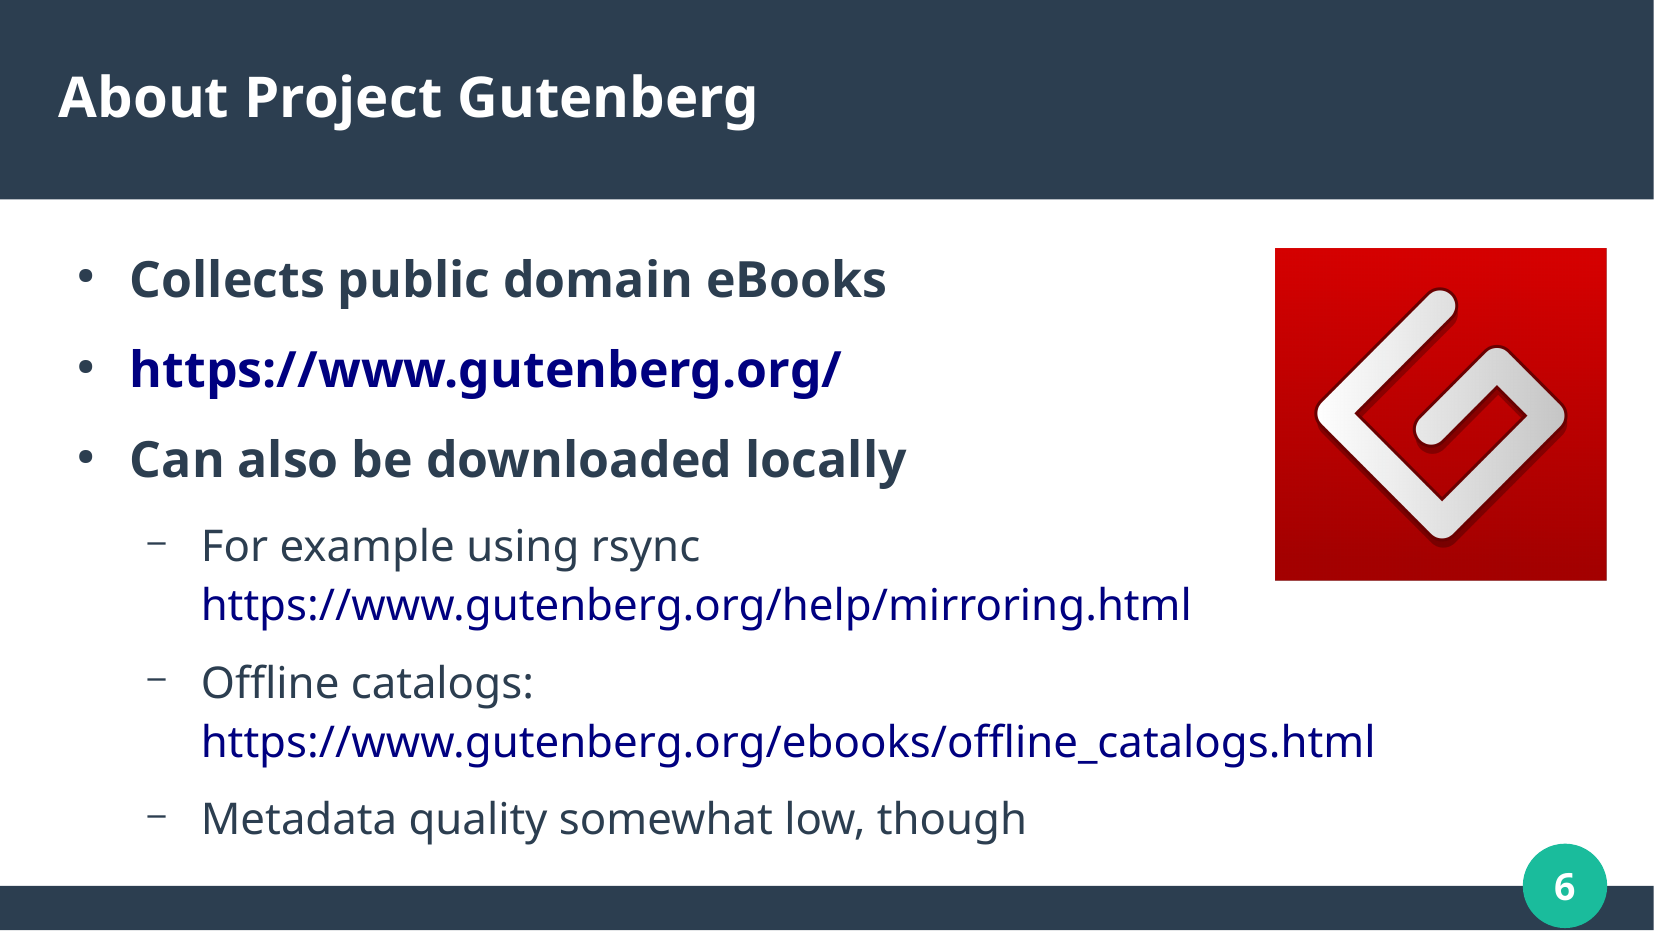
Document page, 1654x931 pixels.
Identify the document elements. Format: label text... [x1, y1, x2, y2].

picture [1275, 248, 1607, 581]
title About Project Gutenberg [59, 37, 1595, 156]
list Collects public domain eBooks https://www.gutenberg.org/ Can also be downloaded locally For example using rsync https://www.gutenberg.org/help/mirroring.html Offline catalogs: https://www.gutenberg.org/ebooks/offline_catalogs.html Metadata quality somewhat low, though [59, 243, 1595, 864]
